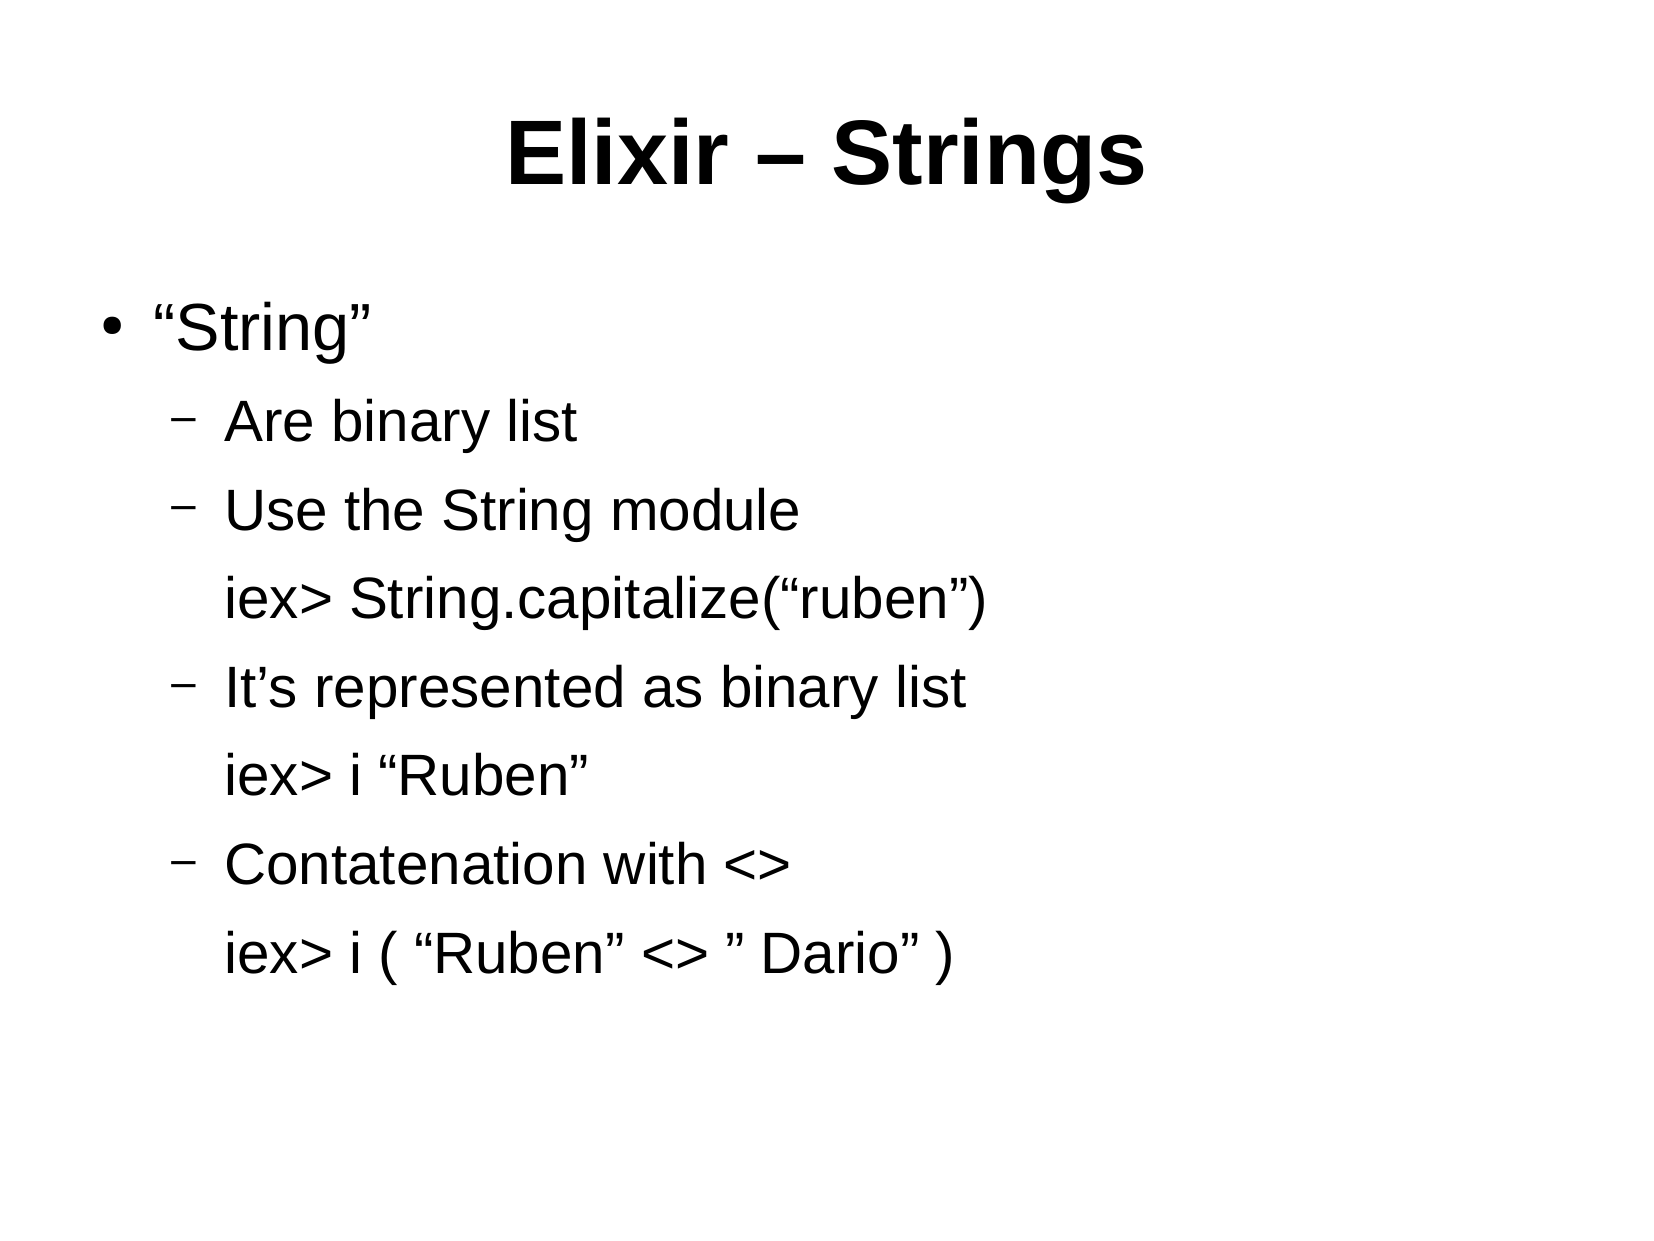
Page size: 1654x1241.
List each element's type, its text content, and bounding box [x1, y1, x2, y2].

list “String” Are binary list Use the String module iex> String.capitalize(“ruben”) It’s represented as binary list iex> i “Ruben” Contatenation with <> iex> i ( “Ruben” <> ” Dario” ) [82, 290, 1571, 1010]
title Elixir – Strings [82, 49, 1571, 257]
